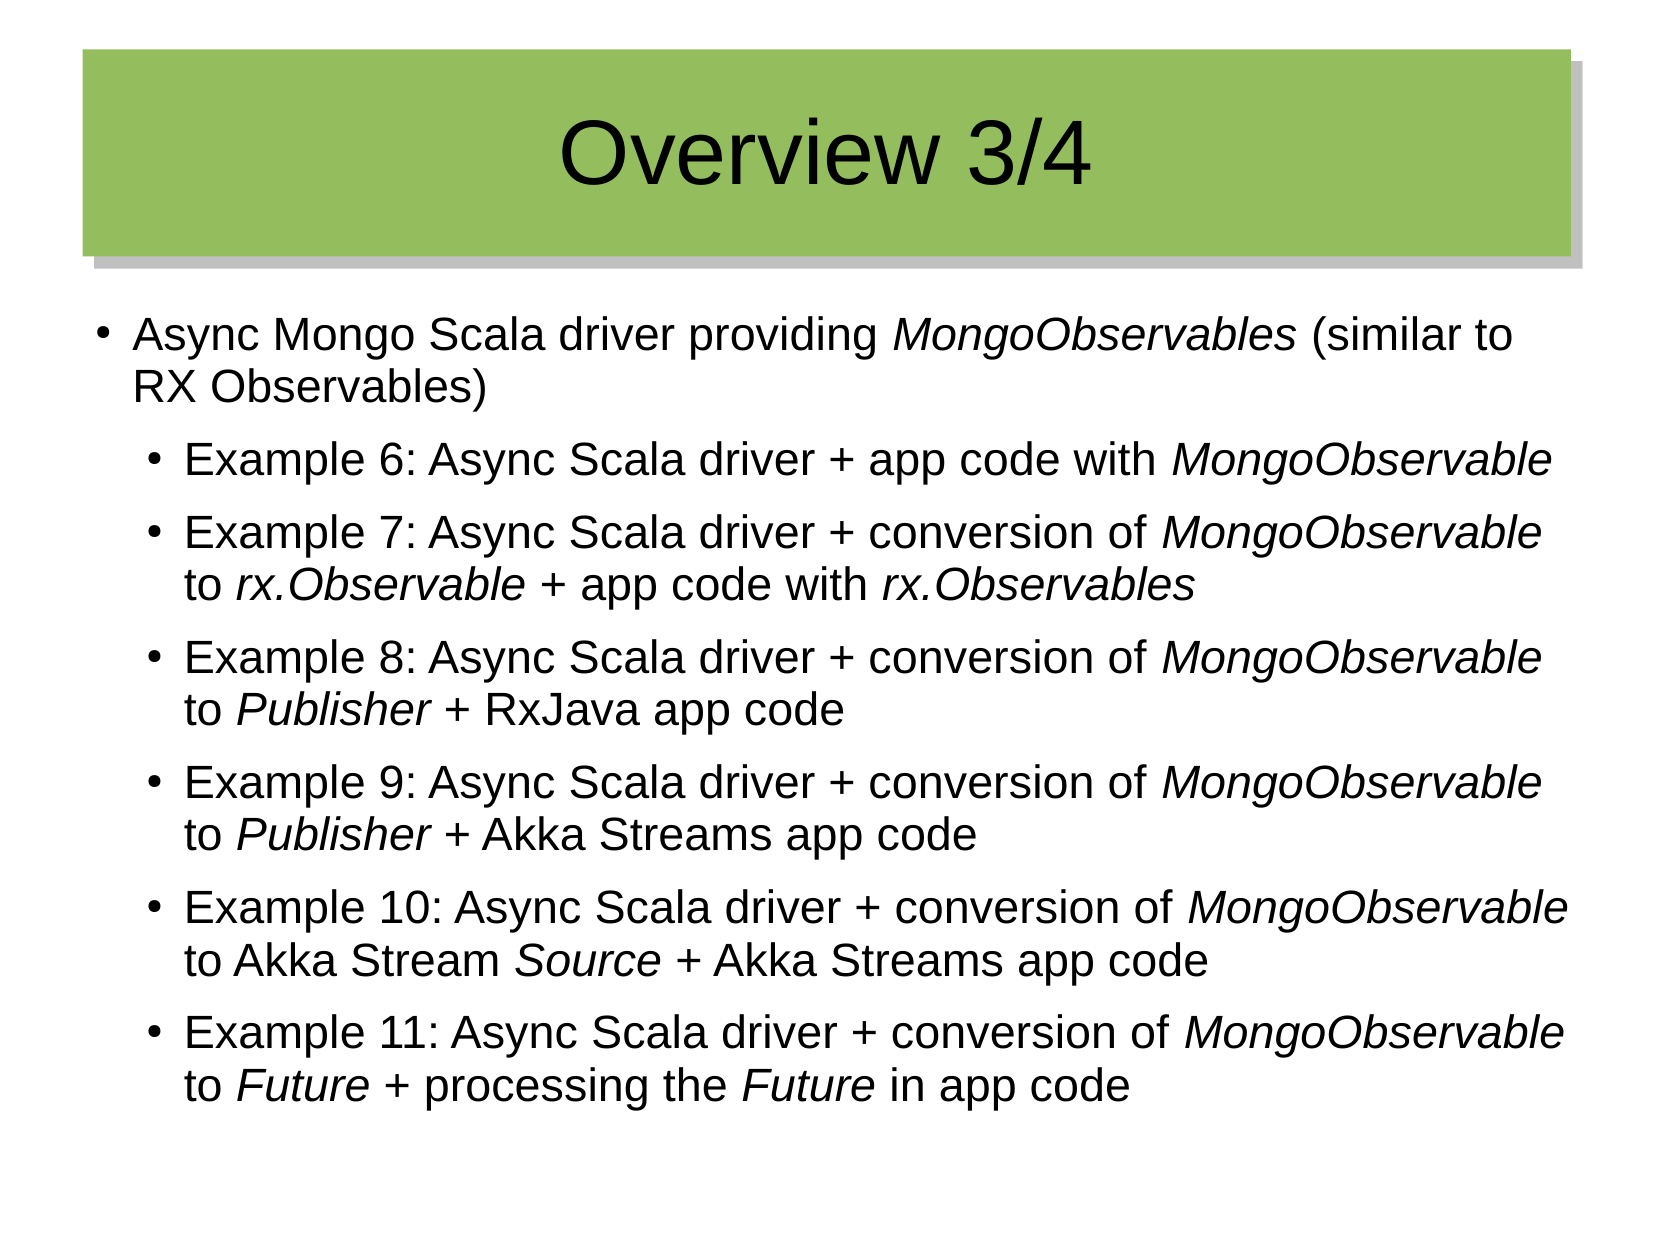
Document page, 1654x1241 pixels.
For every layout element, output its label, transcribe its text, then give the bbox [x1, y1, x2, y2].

list Async Mongo Scala driver providing MongoObservables (similar to RX Observables) Example 6: Async Scala driver + app code with MongoObservable Example 7: Async Scala driver + conversion of MongoObservable to rx.Observable + app code with rx.Observables Example 8: Async Scala driver + conversion of MongoObservable to Publisher + RxJava app code Example 9: Async Scala driver + conversion of MongoObservable to Publisher + Akka Streams app code Example 10: Async Scala driver + conversion of MongoObservable to Akka Stream Source + Akka Streams app code Example 11: Async Scala driver + conversion of MongoObservable to Future + processing the Future in app code [82, 307, 1571, 1146]
title Overview 3/4 [82, 49, 1571, 257]
